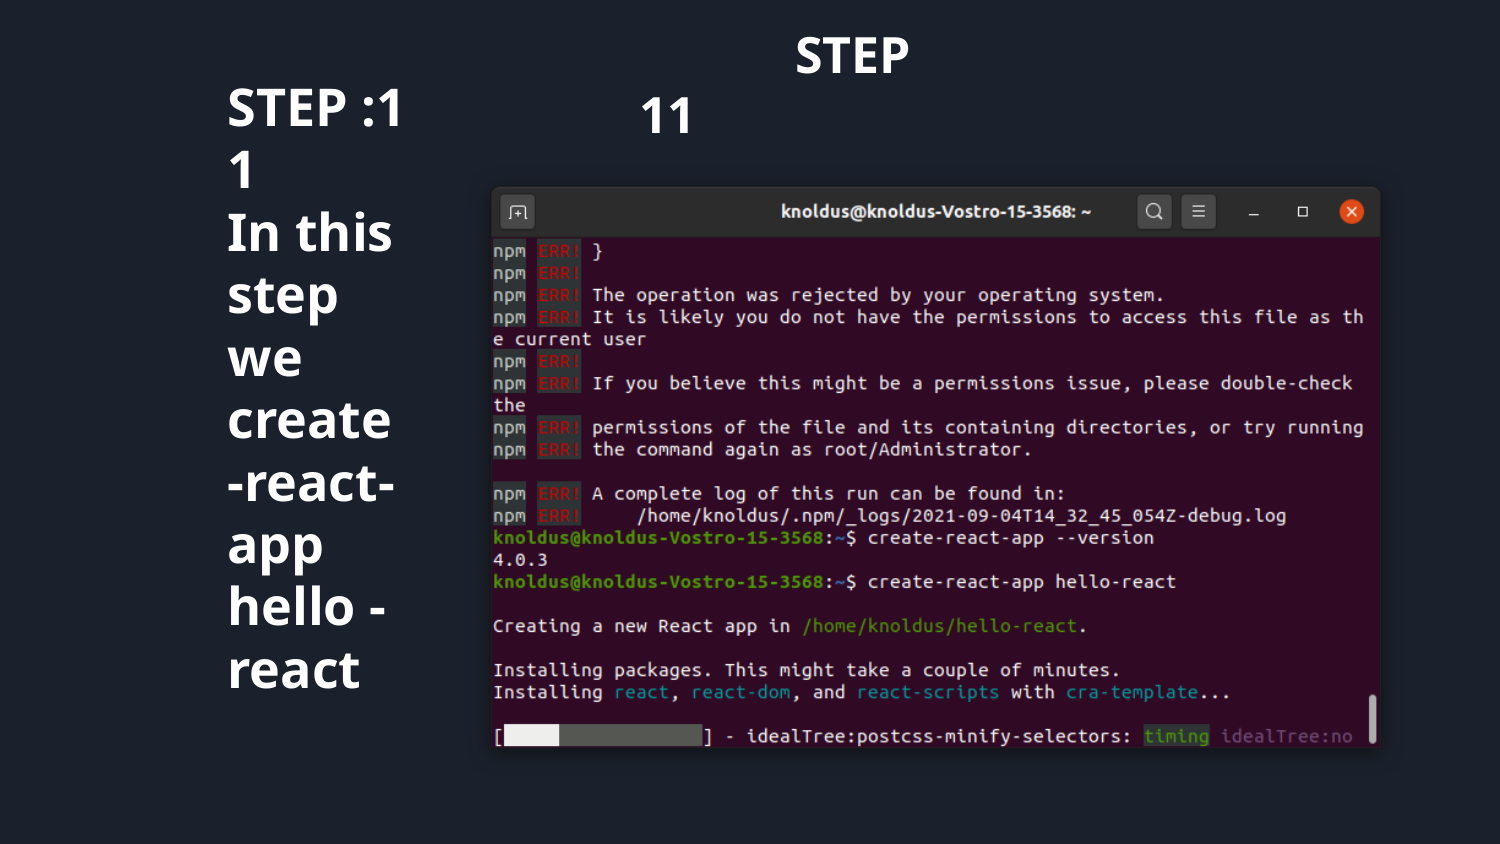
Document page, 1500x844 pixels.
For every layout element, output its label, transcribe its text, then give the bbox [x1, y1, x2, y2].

text_box STEP 11 [624, 0, 932, 159]
text_box STEP :11 In this step we create -react-app hello -react [212, 58, 436, 714]
picture [460, 159, 1412, 783]
